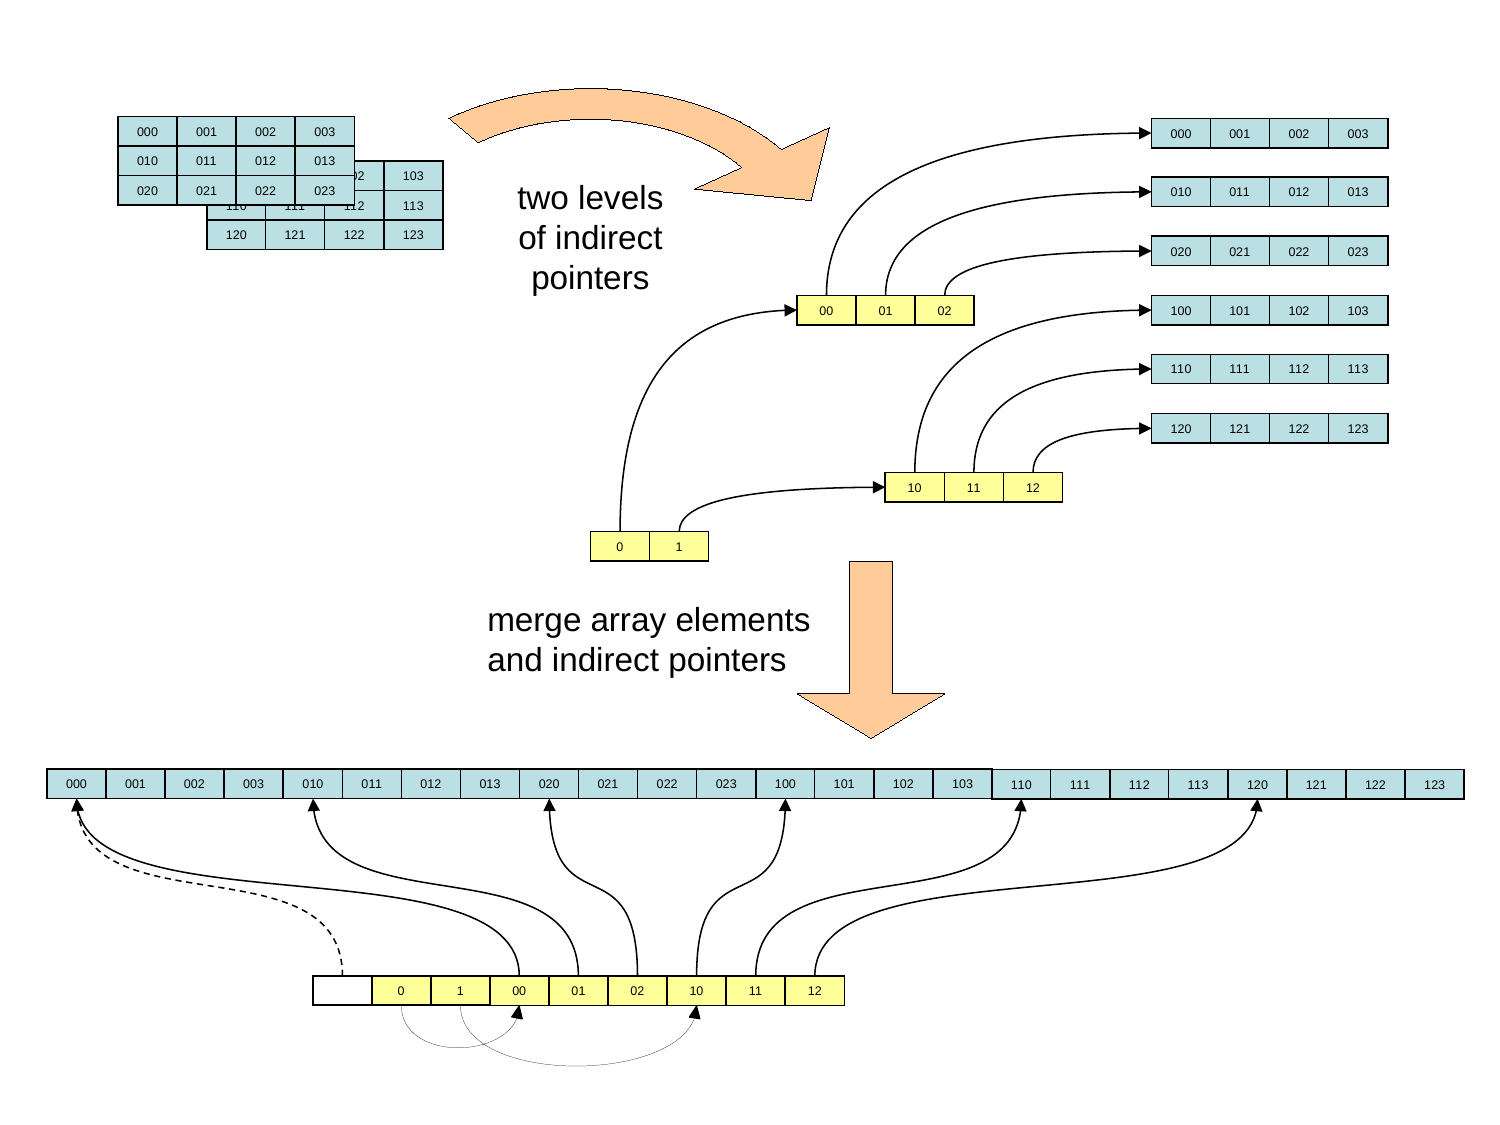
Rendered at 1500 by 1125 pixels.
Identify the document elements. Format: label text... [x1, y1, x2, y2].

text_box 103 [383, 160, 443, 190]
text_box 12 [1003, 472, 1063, 502]
text_box 122 [1345, 769, 1405, 799]
text_box 001 [176, 116, 236, 146]
text_box 01 [856, 295, 915, 325]
text_box 111 [265, 205, 324, 220]
text_box 023 [1328, 236, 1388, 266]
text_box 10 [667, 976, 726, 1006]
text_box 112 [1269, 354, 1328, 384]
text_box 011 [176, 146, 236, 175]
text_box 112 [324, 190, 383, 220]
text_box 011 [1210, 177, 1269, 207]
text_box 001 [105, 769, 164, 799]
text_box 103 [932, 769, 991, 799]
text_box 123 [1405, 769, 1465, 799]
text_box 1 [430, 975, 490, 1006]
text_box 012 [236, 146, 295, 175]
text_box 010 [1151, 177, 1210, 207]
text_box 022 [637, 769, 696, 799]
text_box 013 [460, 769, 519, 799]
text_box 020 [519, 769, 578, 799]
text_box 112 [1109, 769, 1168, 799]
text_box two levels of indirect pointers [448, 88, 830, 201]
text_box 120 [1151, 413, 1210, 444]
text_box 012 [1269, 177, 1328, 207]
text_box 110 [991, 769, 1050, 799]
text_box 113 [1328, 354, 1388, 384]
text_box 11 [726, 976, 785, 1006]
text_box 010 [283, 769, 342, 799]
text_box 023 [696, 769, 755, 799]
text_box 021 [176, 175, 236, 205]
text_box 010 [118, 146, 176, 175]
text_box 003 [224, 769, 283, 799]
text_box 021 [578, 769, 637, 799]
text_box 121 [1286, 769, 1345, 799]
text_box 002 [236, 116, 295, 146]
text_box 122 [1269, 413, 1328, 444]
text_box 003 [295, 116, 355, 146]
text_box 12 [785, 976, 845, 1006]
text_box 11 [944, 472, 1003, 502]
text_box 02 [915, 295, 975, 325]
text_box 100 [755, 769, 814, 799]
text_box 002 [164, 769, 224, 799]
text_box 121 [265, 220, 324, 250]
text_box 001 [1210, 118, 1269, 148]
text_box [797, 561, 945, 739]
text_box 000 [118, 116, 176, 146]
text_box merge array elements and indirect pointers [472, 590, 826, 686]
text_box 01 [548, 976, 607, 1006]
text_box 022 [236, 175, 295, 205]
text_box 120 [1227, 769, 1286, 799]
text_box 102 [355, 160, 383, 190]
text_box 113 [383, 190, 443, 220]
text_box 02 [607, 976, 667, 1006]
text_box 003 [1328, 118, 1388, 148]
text_box 100 [1151, 295, 1210, 325]
text_box 110 [206, 205, 265, 220]
text_box 020 [118, 175, 176, 205]
text_box 123 [383, 220, 443, 250]
text_box 111 [1050, 769, 1109, 799]
text_box 013 [295, 146, 355, 175]
text_box 1 [649, 531, 709, 562]
text_box 101 [1210, 295, 1269, 325]
text_box 101 [814, 769, 873, 799]
text_box 102 [873, 769, 932, 799]
text_box 013 [1328, 177, 1388, 207]
text_box 021 [1210, 236, 1269, 266]
text_box 120 [206, 220, 265, 250]
text_box 123 [1328, 413, 1388, 444]
text_box 102 [1269, 295, 1328, 325]
text_box 002 [1269, 118, 1328, 148]
text_box 122 [324, 220, 383, 250]
text_box 00 [490, 976, 548, 1006]
text_box 0 [372, 975, 430, 1006]
text_box 000 [47, 769, 105, 799]
text_box 011 [342, 769, 401, 799]
text_box 023 [295, 175, 355, 205]
text_box 00 [796, 295, 856, 325]
text_box 022 [1269, 236, 1328, 266]
text_box [312, 975, 372, 1006]
text_box 113 [1168, 769, 1227, 799]
text_box 020 [1151, 236, 1210, 266]
text_box 111 [1210, 354, 1269, 384]
text_box 10 [885, 472, 944, 502]
text_box 000 [1151, 118, 1210, 148]
text_box 110 [1151, 354, 1210, 384]
text_box 012 [401, 769, 460, 799]
text_box 103 [1328, 295, 1388, 325]
text_box 0 [590, 531, 649, 562]
text_box 121 [1210, 413, 1269, 444]
